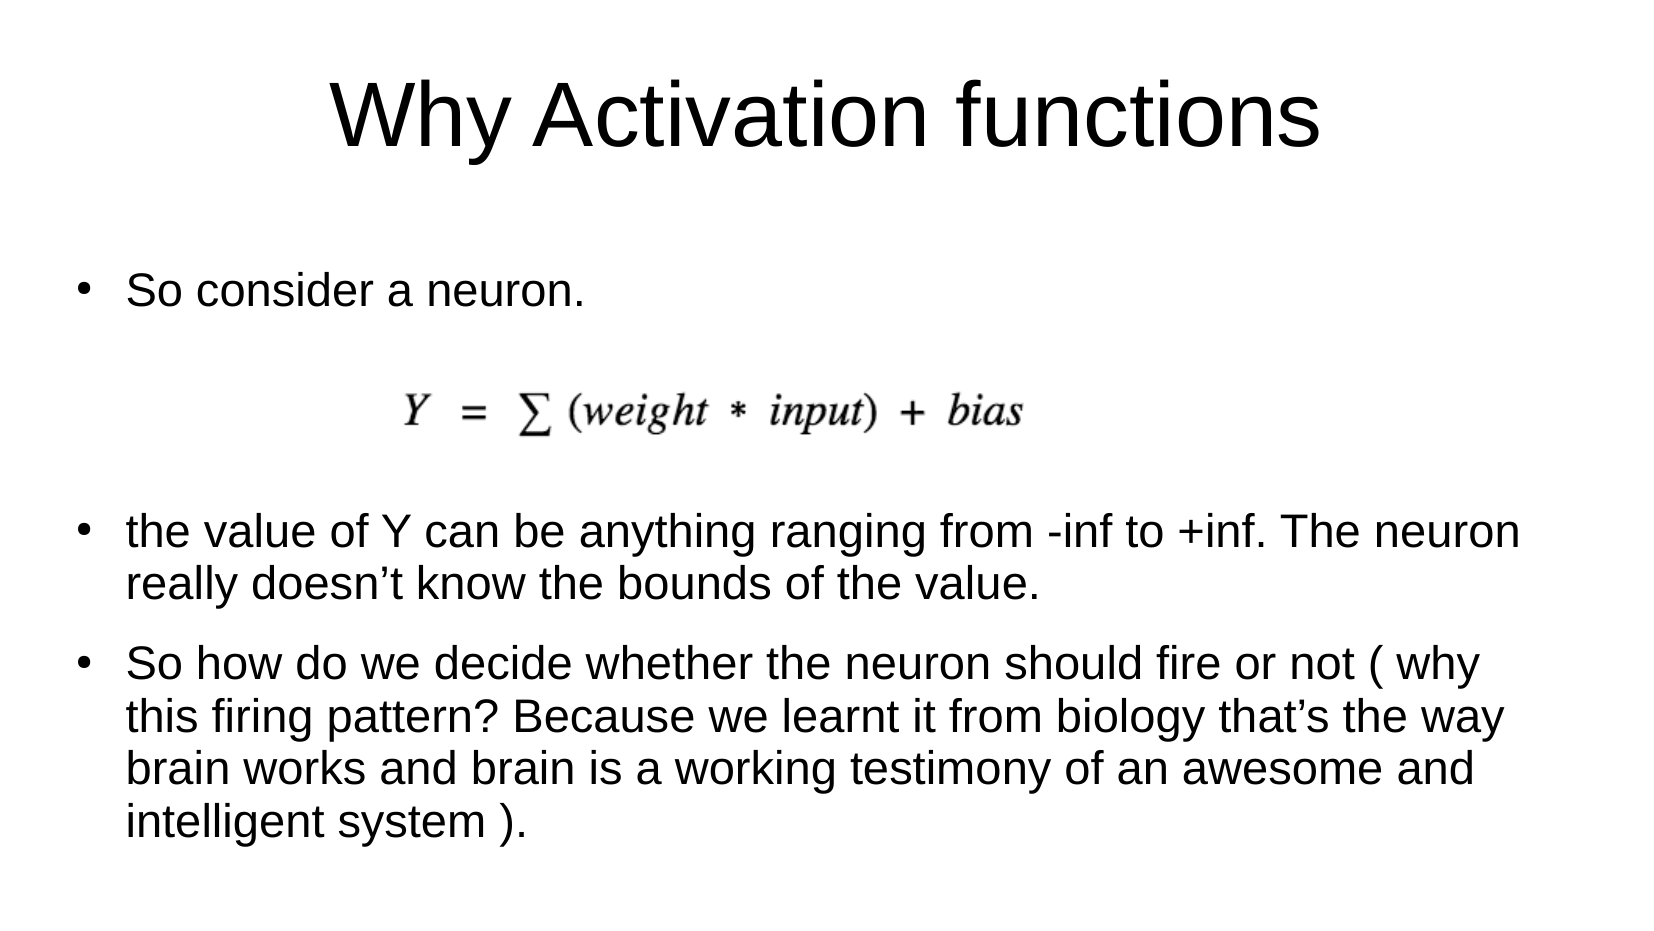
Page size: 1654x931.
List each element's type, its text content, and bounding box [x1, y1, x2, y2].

title Why Activation functions [82, 37, 1571, 193]
list So consider a neuron. the value of Y can be anything ranging from -inf to +inf. The neuron really doesn’t know the bounds of the value. So how do we decide whether the neuron should fire or not ( why this firing pattern? Because we learnt it from biology that’s the way brain works and brain is a working testimony of an awesome and intelligent system ). [59, 263, 1548, 851]
picture [375, 337, 1063, 485]
